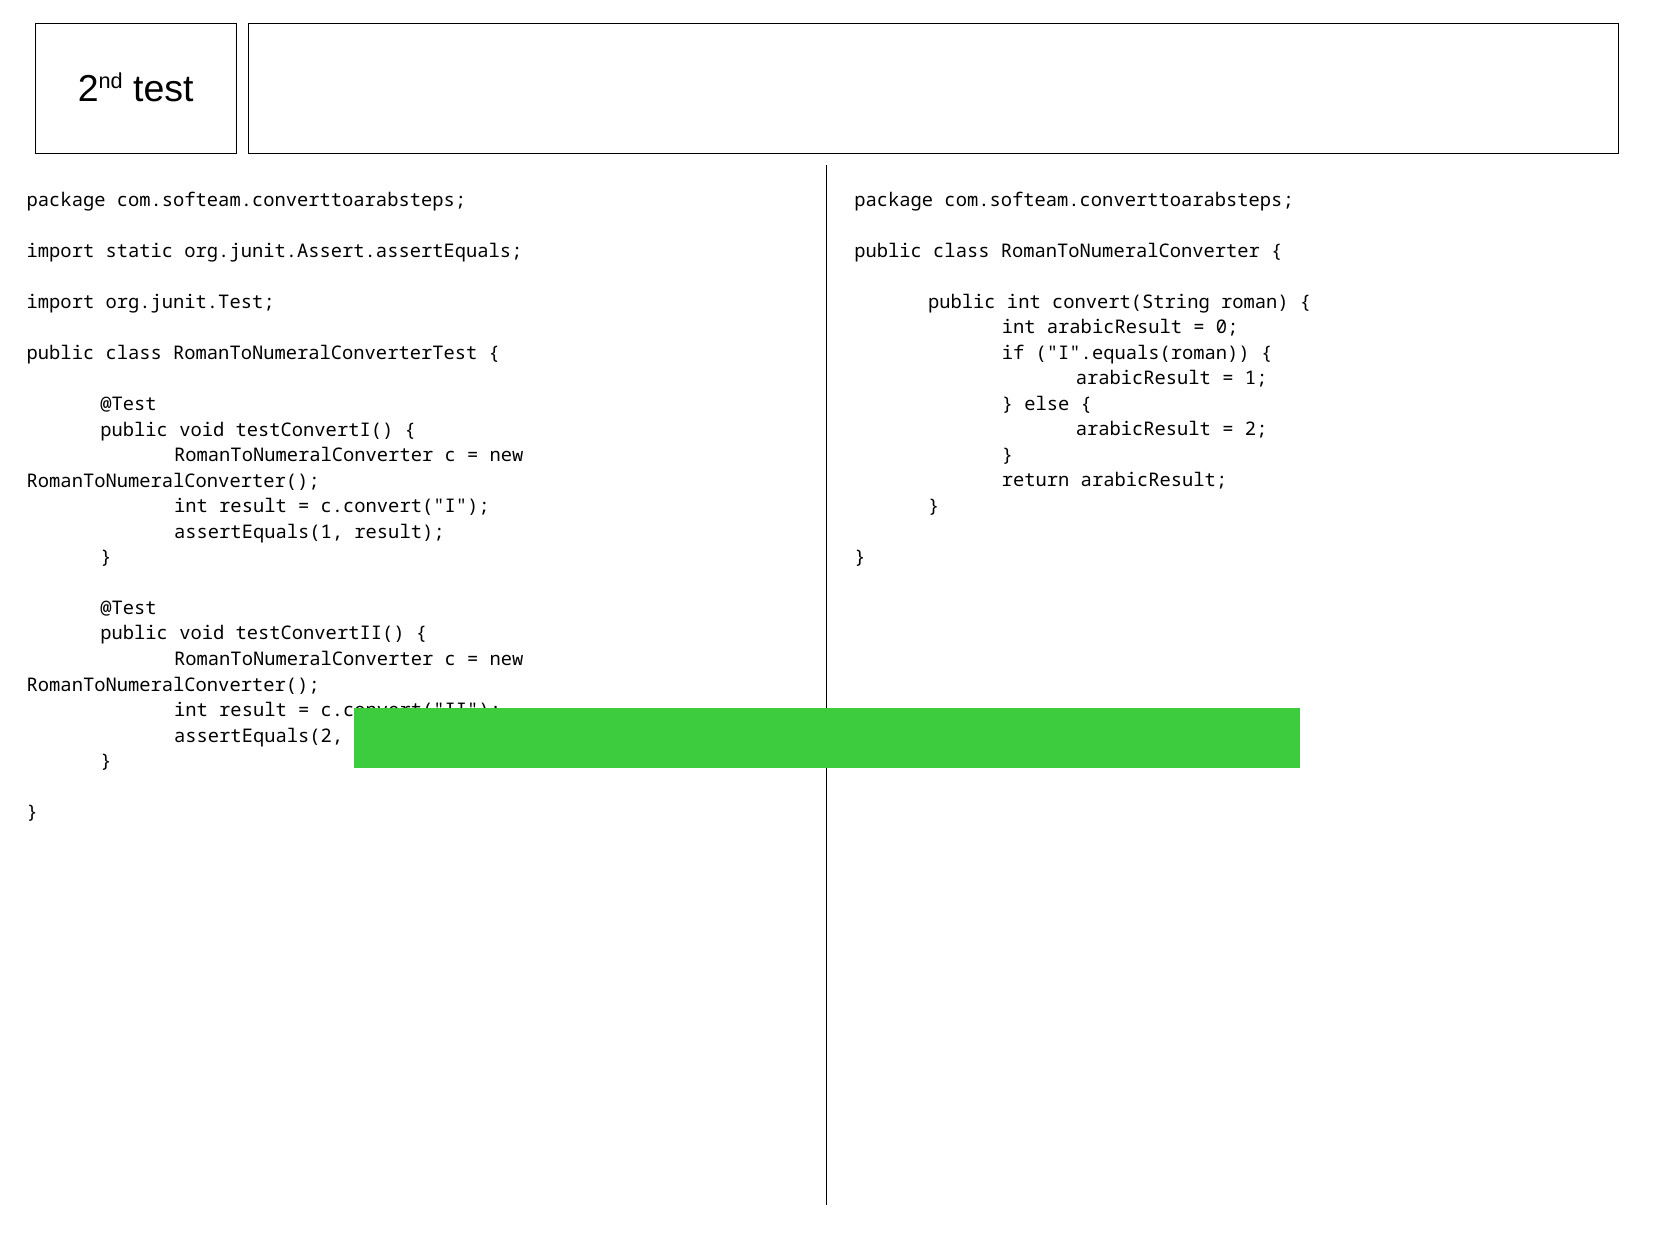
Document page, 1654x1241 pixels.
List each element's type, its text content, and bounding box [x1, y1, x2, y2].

text_box [354, 708, 1300, 768]
text_box 2nd test [35, 23, 237, 154]
text_box package com.softeam.converttoarabsteps; public class RomanToNumeralConverter { public int convert(String roman) { int arabicResult = 0; if ("I".equals(roman)) { arabicResult = 1; } else { arabicResult = 2; } return arabicResult; } } [839, 178, 1620, 525]
text_box package com.softeam.converttoarabsteps; import static org.junit.Assert.assertEquals; import org.junit.Test; public class RomanToNumeralConverterTest { @Test public void testConvertI() { RomanToNumeralConverter c = new RomanToNumeralConverter(); int result = c.convert("I"); assertEquals(1, result); } @Test public void testConvertII() { RomanToNumeralConverter c = new RomanToNumeralConverter(); int result = c.convert("II"); assertEquals(2, result); } } [11, 178, 792, 701]
